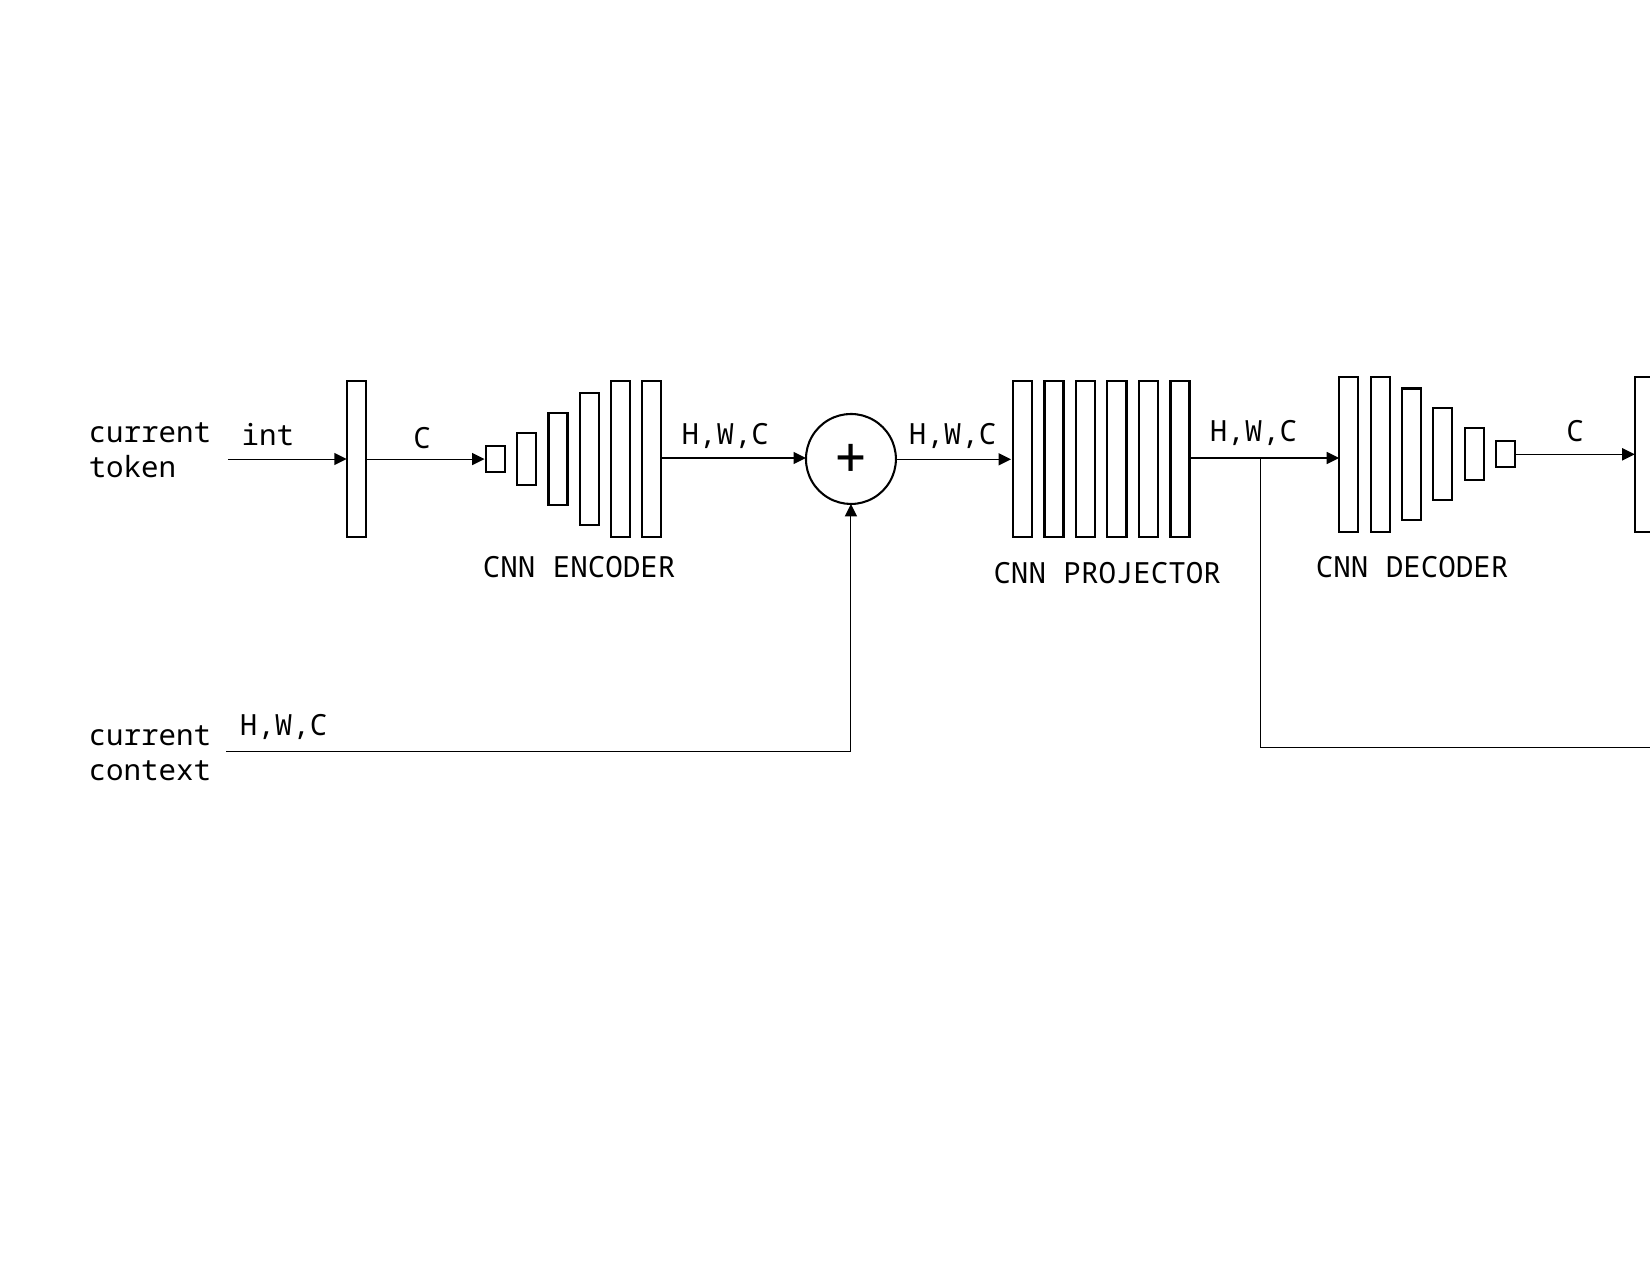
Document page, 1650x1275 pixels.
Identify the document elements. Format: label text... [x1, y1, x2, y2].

text_box H,W,C [1195, 404, 1313, 455]
text_box CNN PROJECTOR [978, 546, 1237, 597]
text_box + [805, 413, 896, 504]
text_box current token [73, 406, 227, 491]
text_box int [226, 408, 310, 459]
text_box CNN DECODER [1301, 540, 1524, 591]
text_box H,W,C [1641, 694, 1650, 744]
text_box H,W,C [225, 698, 343, 749]
text_box CNN ENCODER [468, 541, 691, 592]
text_box H,W,C [894, 408, 1012, 459]
text_box C [398, 412, 446, 463]
text_box current context [73, 708, 227, 794]
text_box H,W,C [666, 407, 785, 458]
text_box C [1551, 404, 1599, 455]
